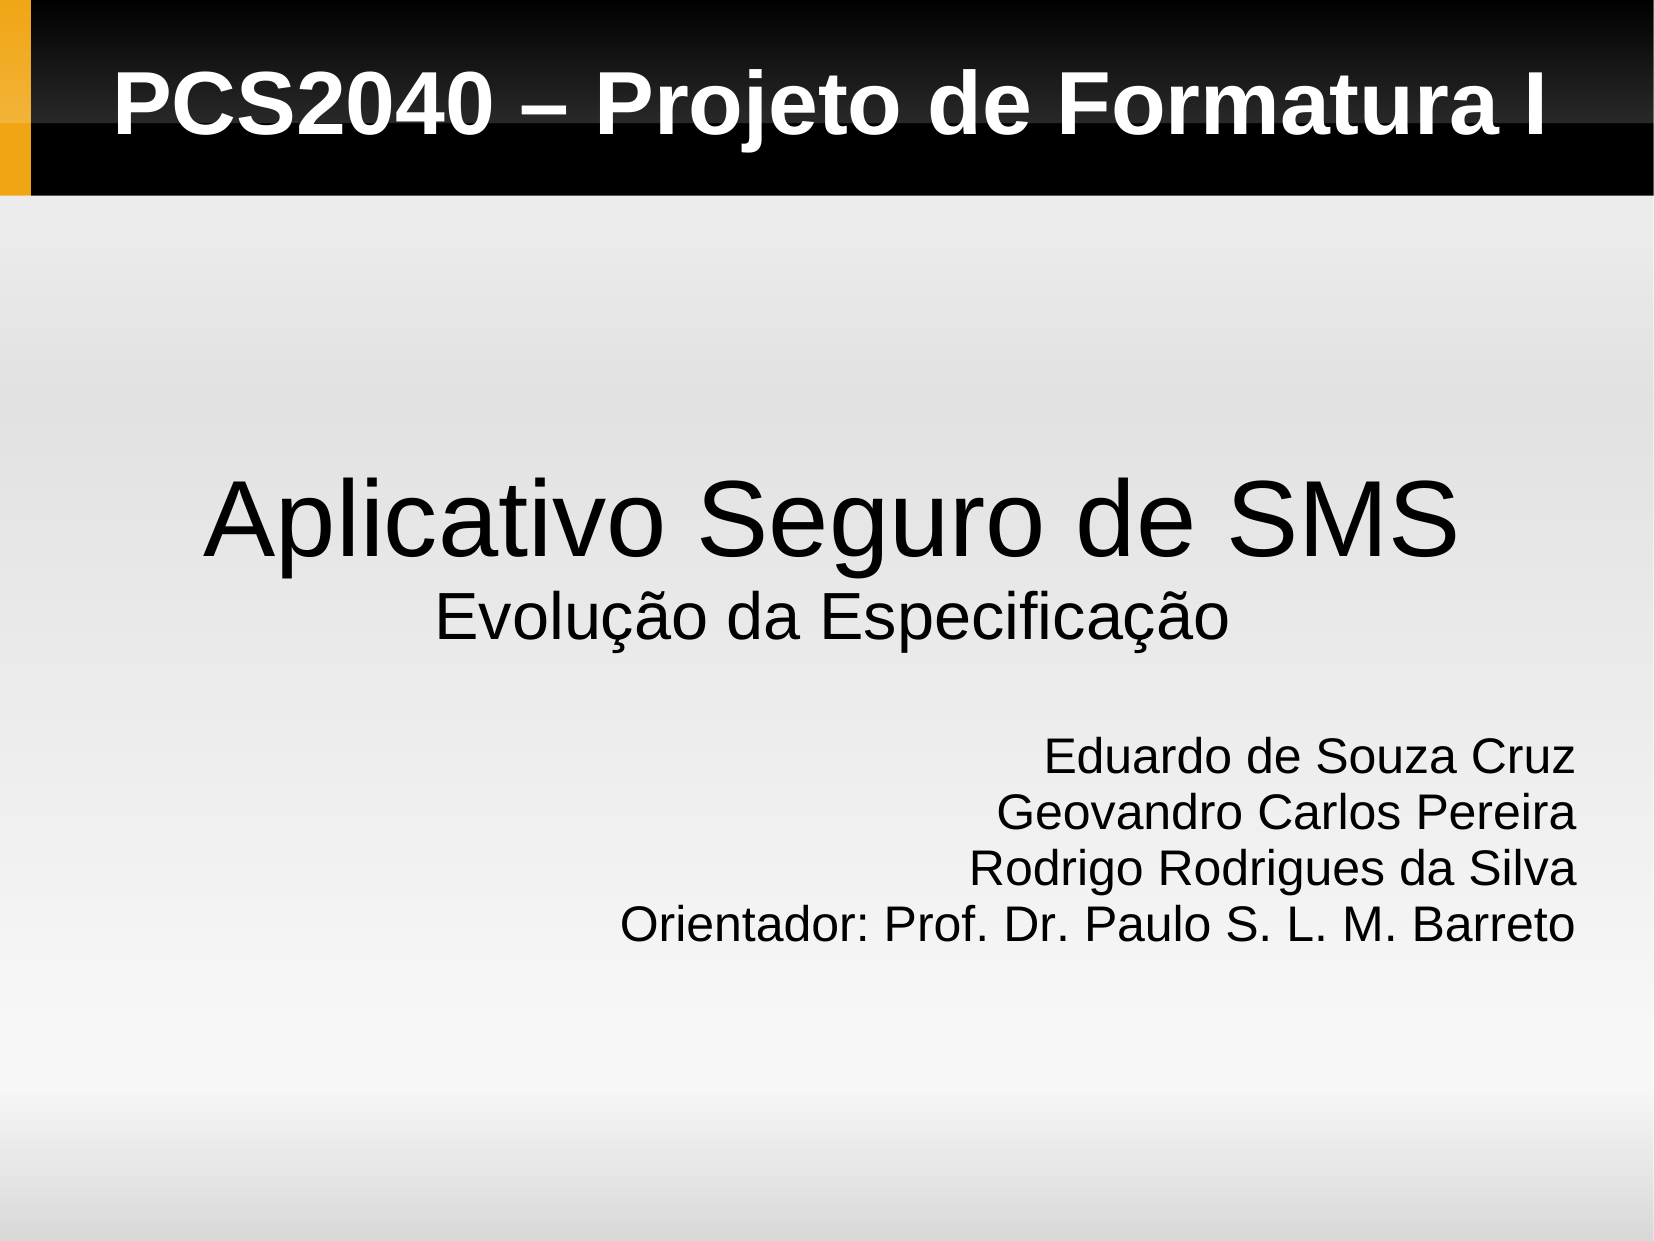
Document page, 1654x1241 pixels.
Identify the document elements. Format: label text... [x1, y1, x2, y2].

picture [0, 0, 1654, 1241]
subtitle Aplicativo Seguro de SMS Evolução da Especificação Eduardo de Souza Cruz Geovandro Carlos Pereira Rodrigo Rodrigues da Silva Orientador: Prof. Dr. Paulo S. L. M. Barreto [88, 333, 1577, 1152]
title PCS2040 – Projeto de Formatura I [76, 0, 1565, 208]
